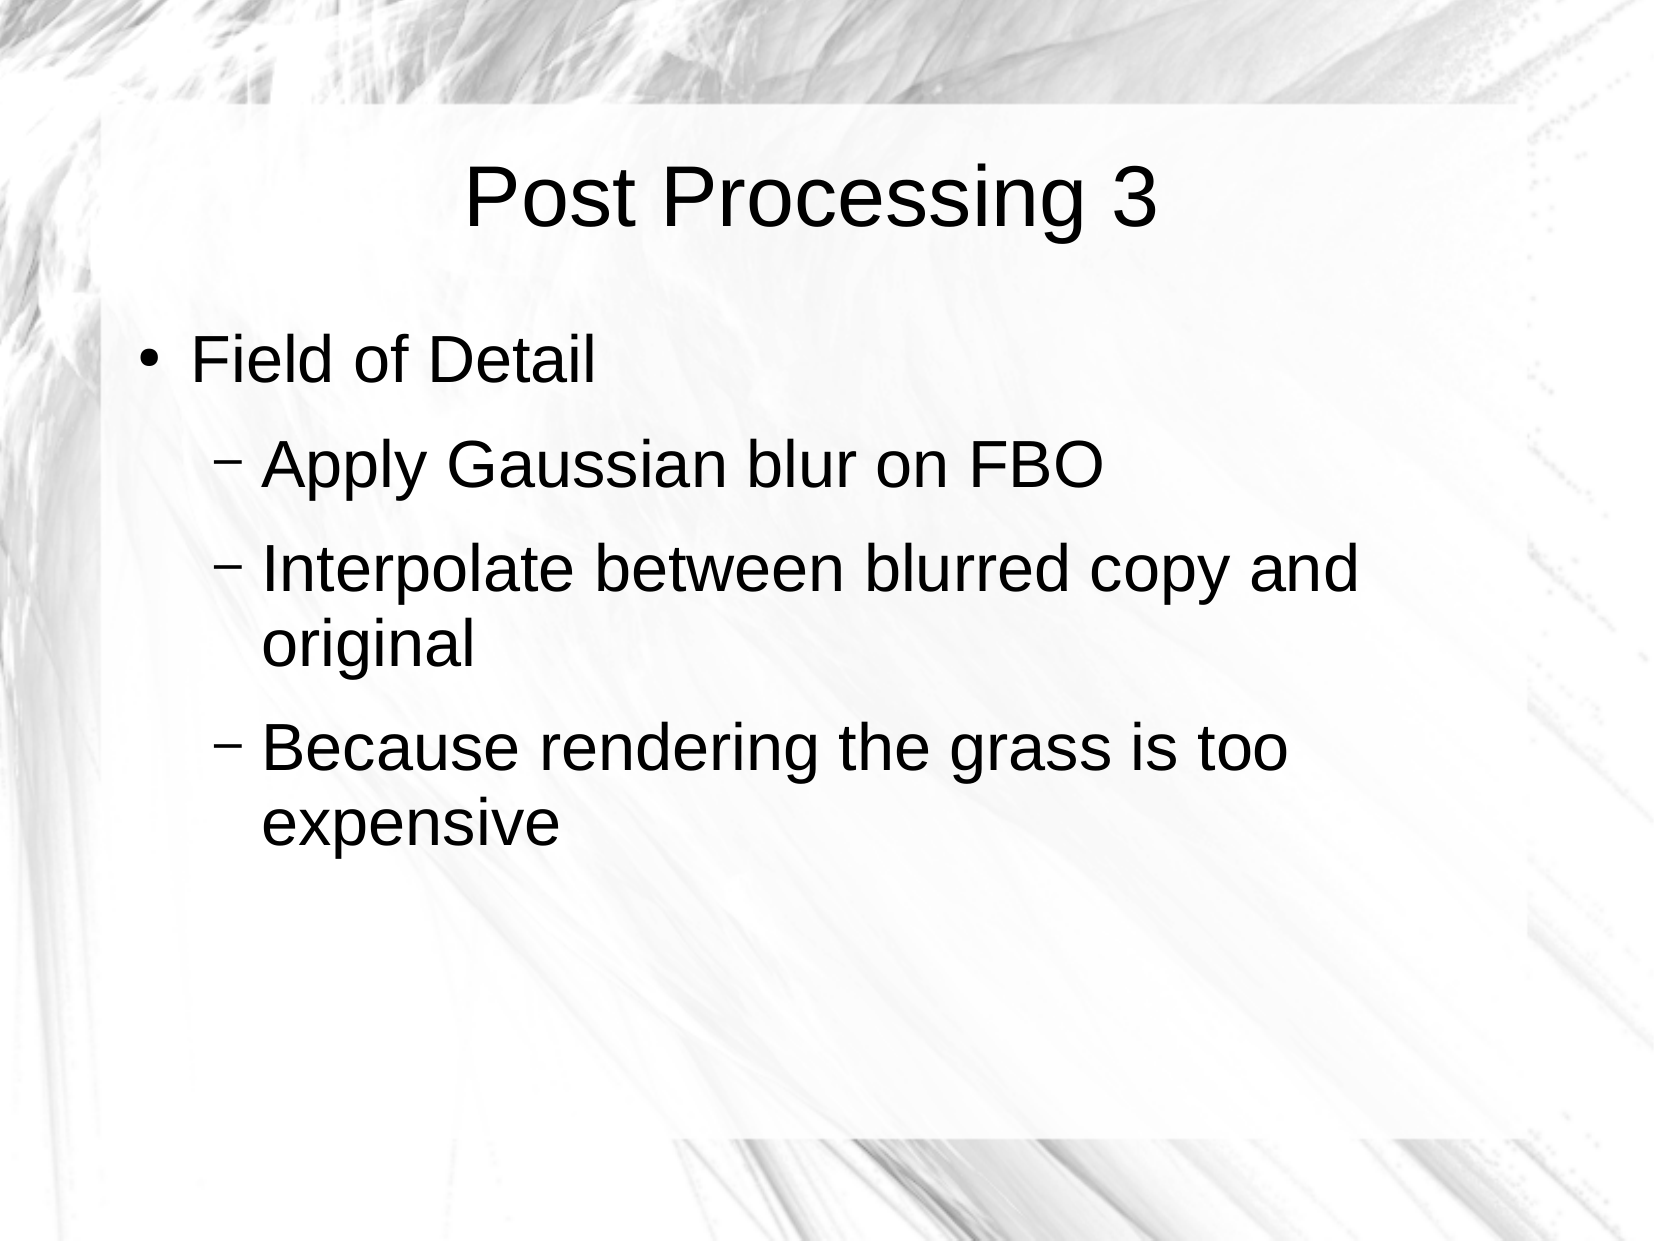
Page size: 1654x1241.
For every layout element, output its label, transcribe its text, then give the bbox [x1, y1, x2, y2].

list Field of Detail Apply Gaussian blur on FBO Interpolate between blurred copy and original Because rendering the grass is too expensive [105, 315, 1558, 1035]
picture [0, 0, 1654, 1241]
title Post Processing 3 [118, 112, 1506, 281]
